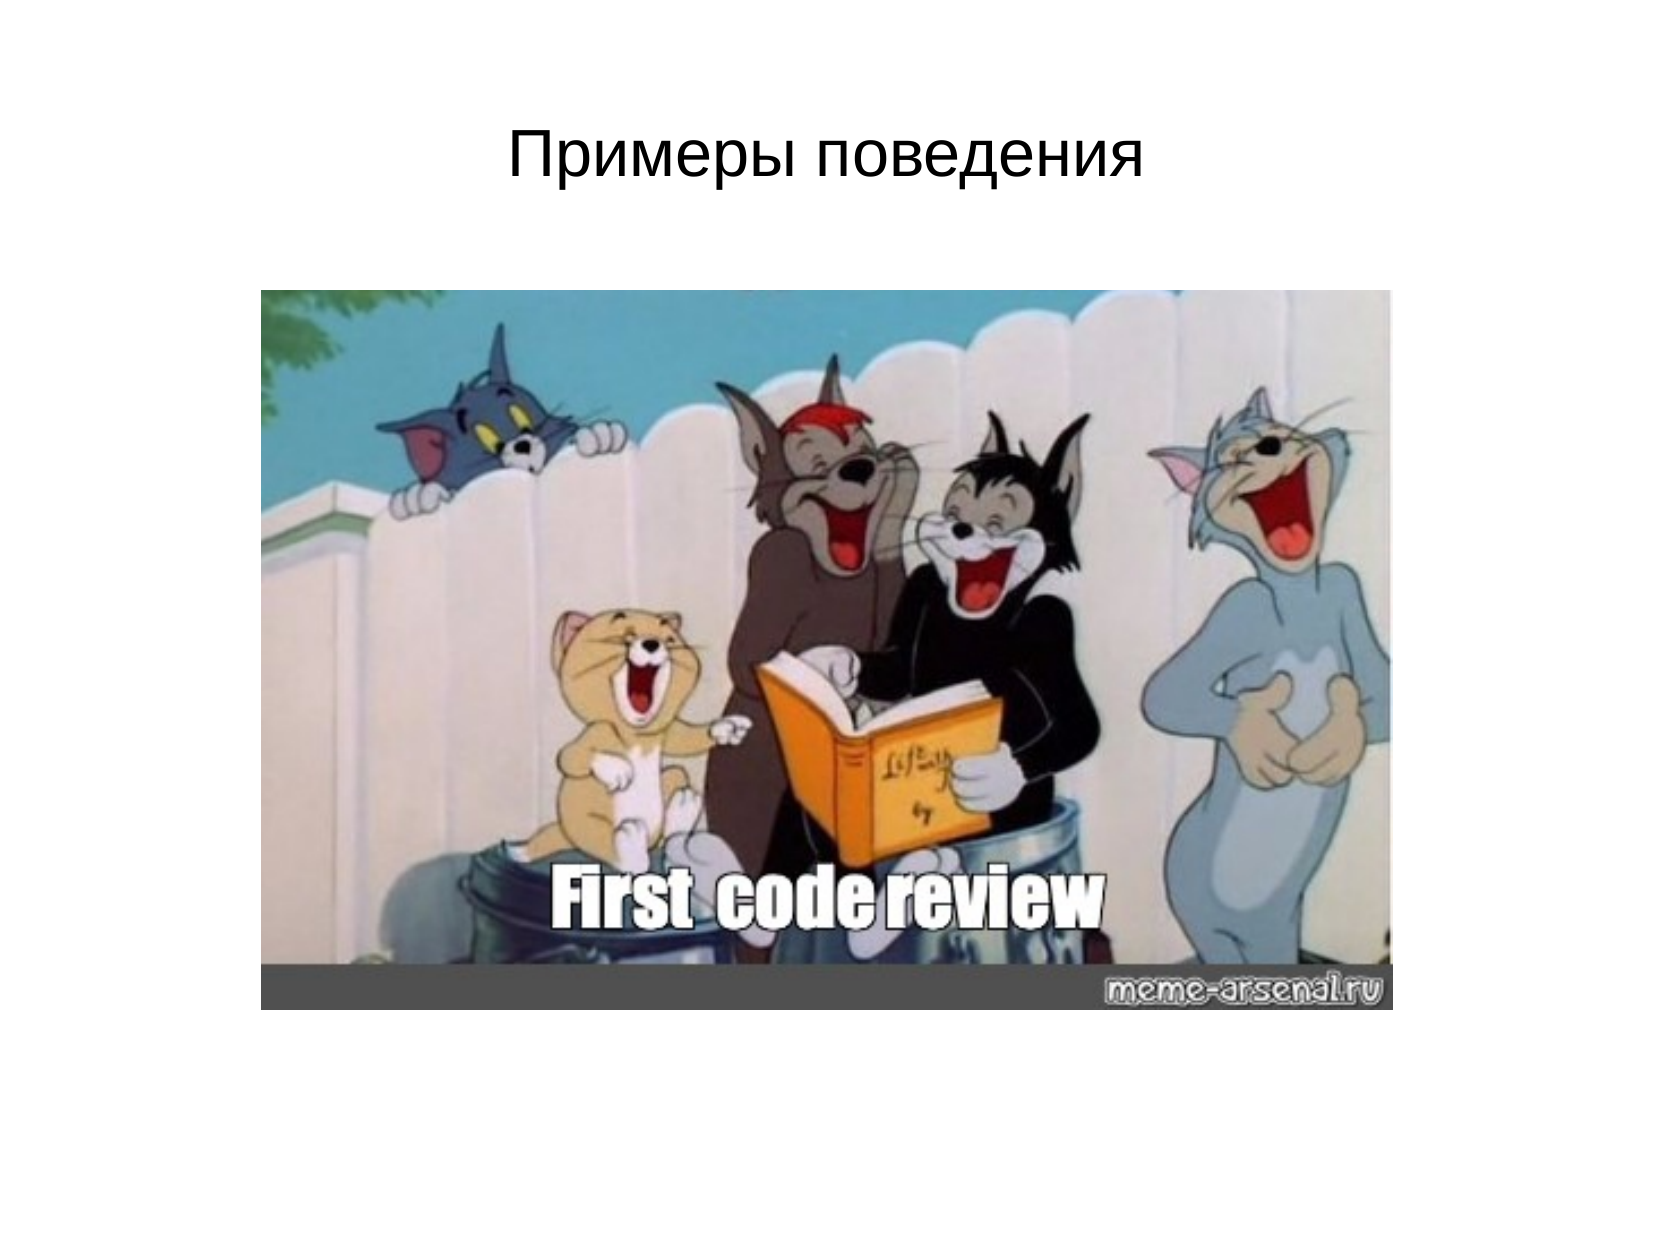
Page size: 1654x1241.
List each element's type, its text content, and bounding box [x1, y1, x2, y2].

picture [261, 290, 1393, 1010]
title Примеры поведения [82, 49, 1571, 257]
